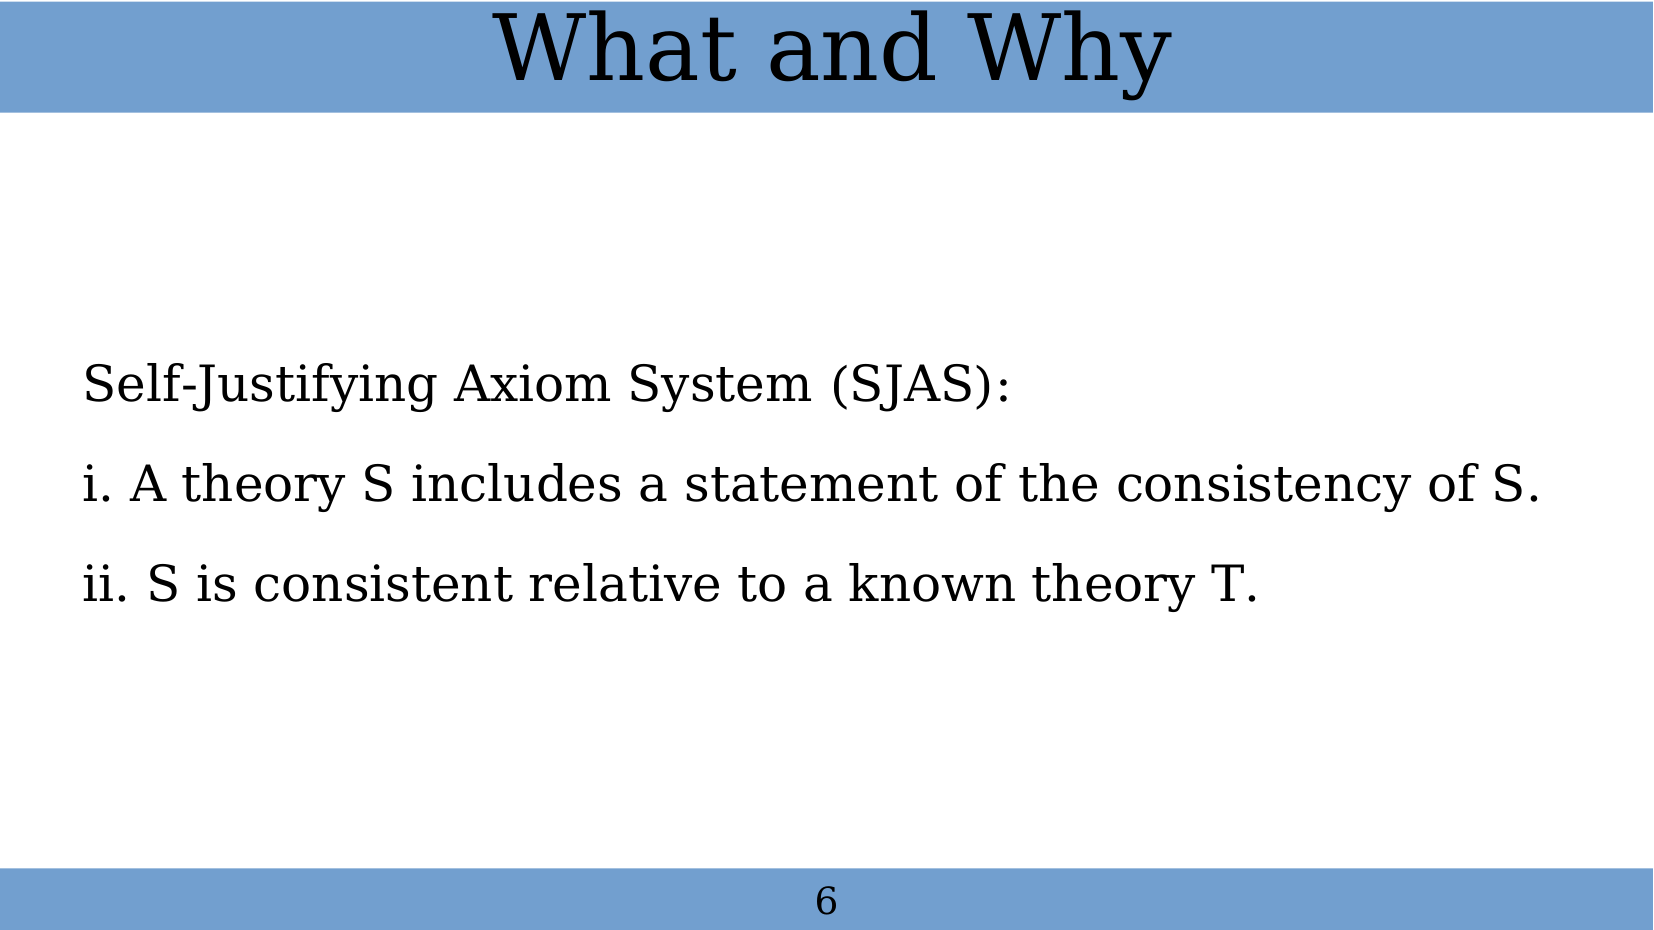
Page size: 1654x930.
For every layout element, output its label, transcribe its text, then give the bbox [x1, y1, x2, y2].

text_box 6 [770, 877, 883, 930]
text_box [0, 868, 1653, 930]
text_box What and Why [167, 0, 1498, 107]
subtitle Self-Justifying Axiom System (SJAS): i. A theory S includes a statement of the consistency of S. ii. S is consistent relative to a known theory T. [82, 212, 1571, 763]
title [0, 1, 1653, 113]
